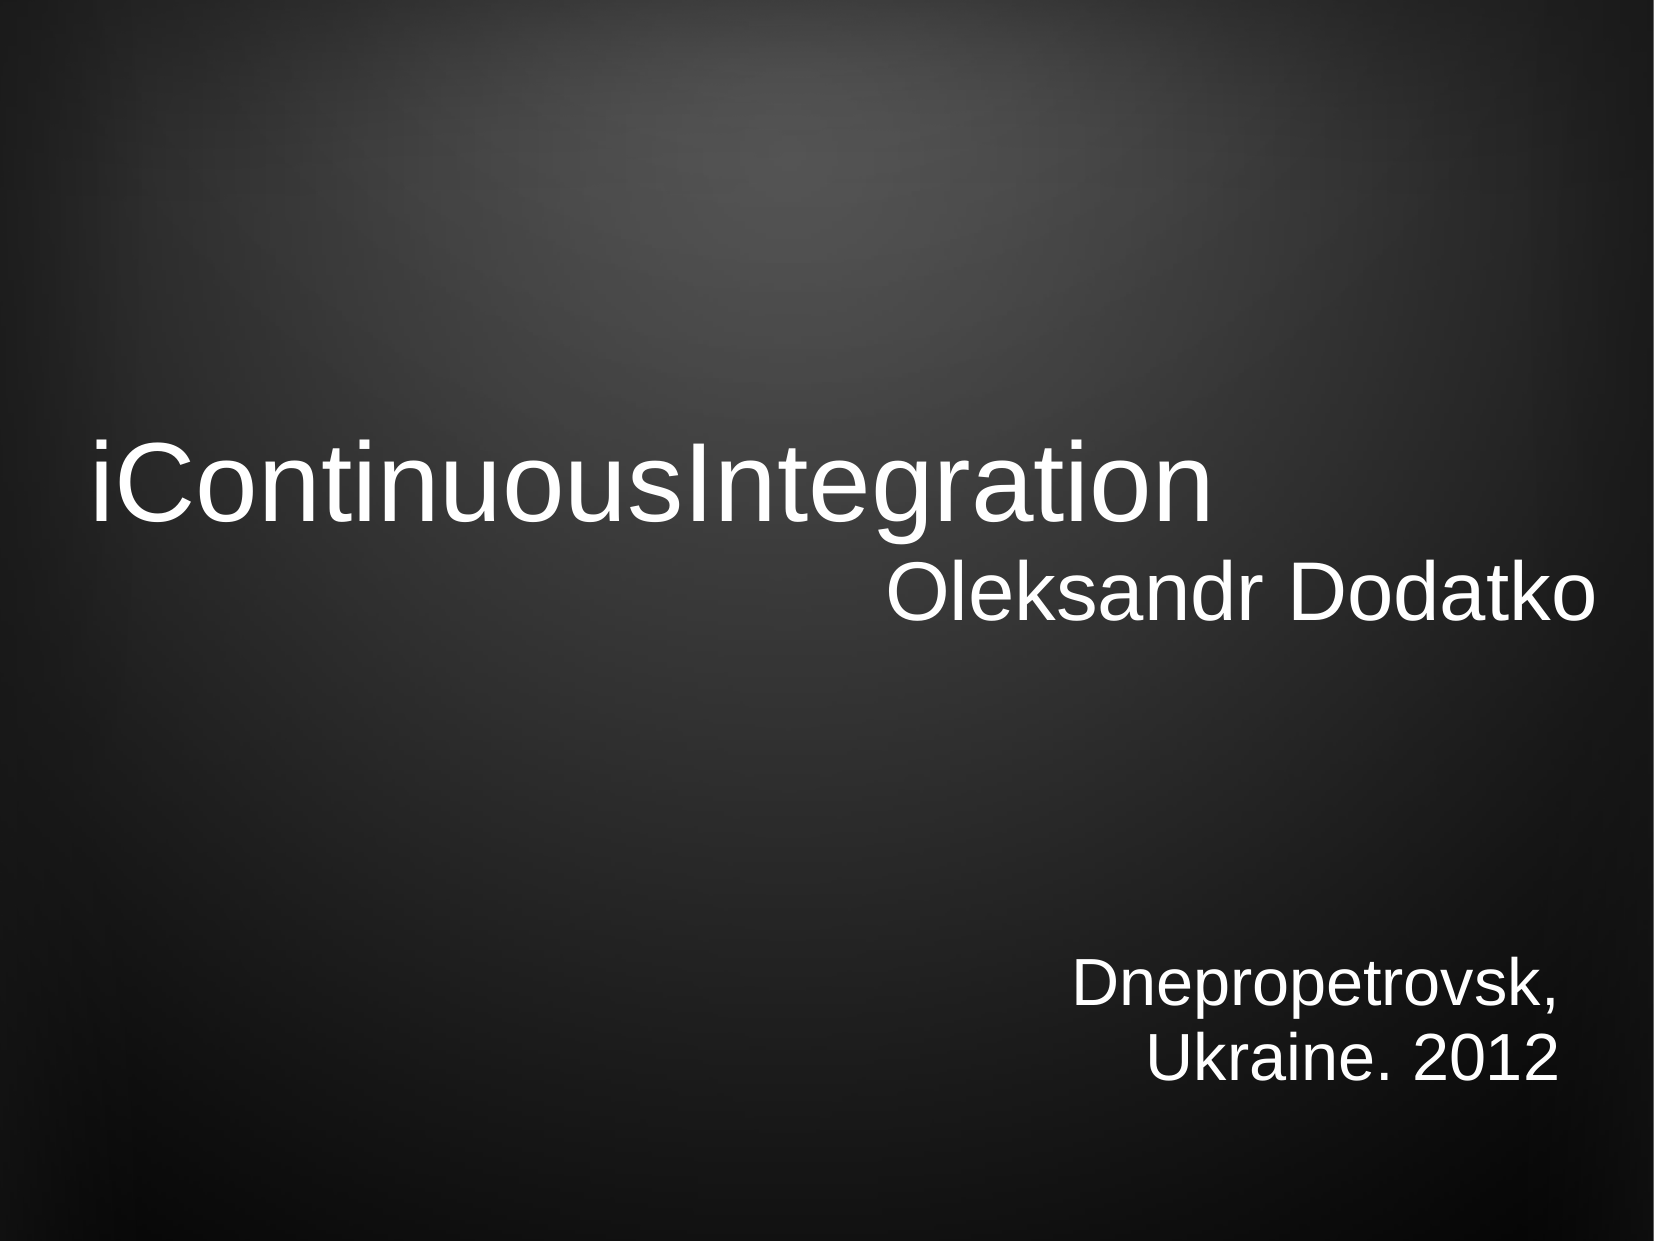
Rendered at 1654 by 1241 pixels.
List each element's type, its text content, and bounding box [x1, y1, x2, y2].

text_box Dnepropetrovsk, Ukraine. 2012 [862, 937, 1576, 1102]
text_box iContinuousIntegration Oleksandr Dodatko [75, 412, 1613, 647]
picture [0, 0, 1654, 1241]
